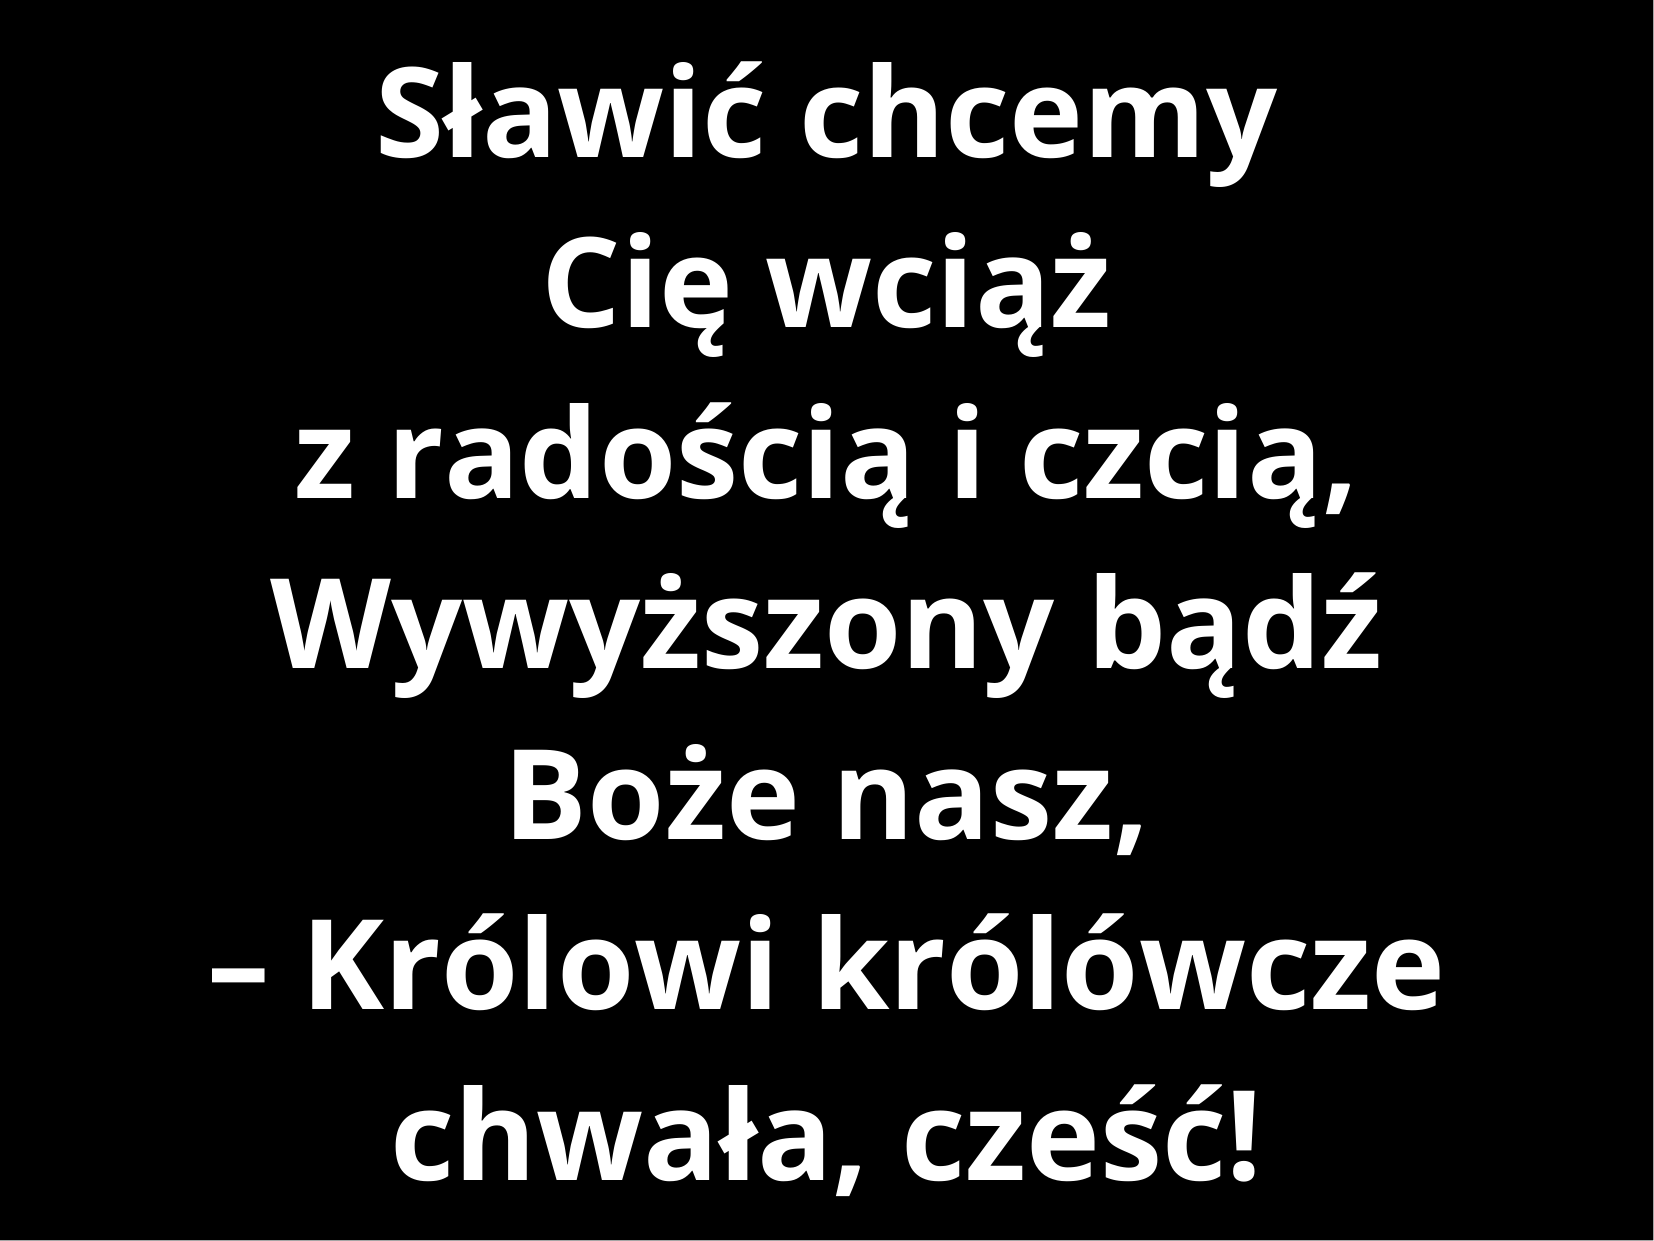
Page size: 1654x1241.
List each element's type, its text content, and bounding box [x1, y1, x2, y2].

title Sławić chcemy Cię wciąż z radością i czcią, Wywyższony bądź Boże nasz, – Królowi królówcze chwała, cześć! [0, 0, 1654, 1241]
